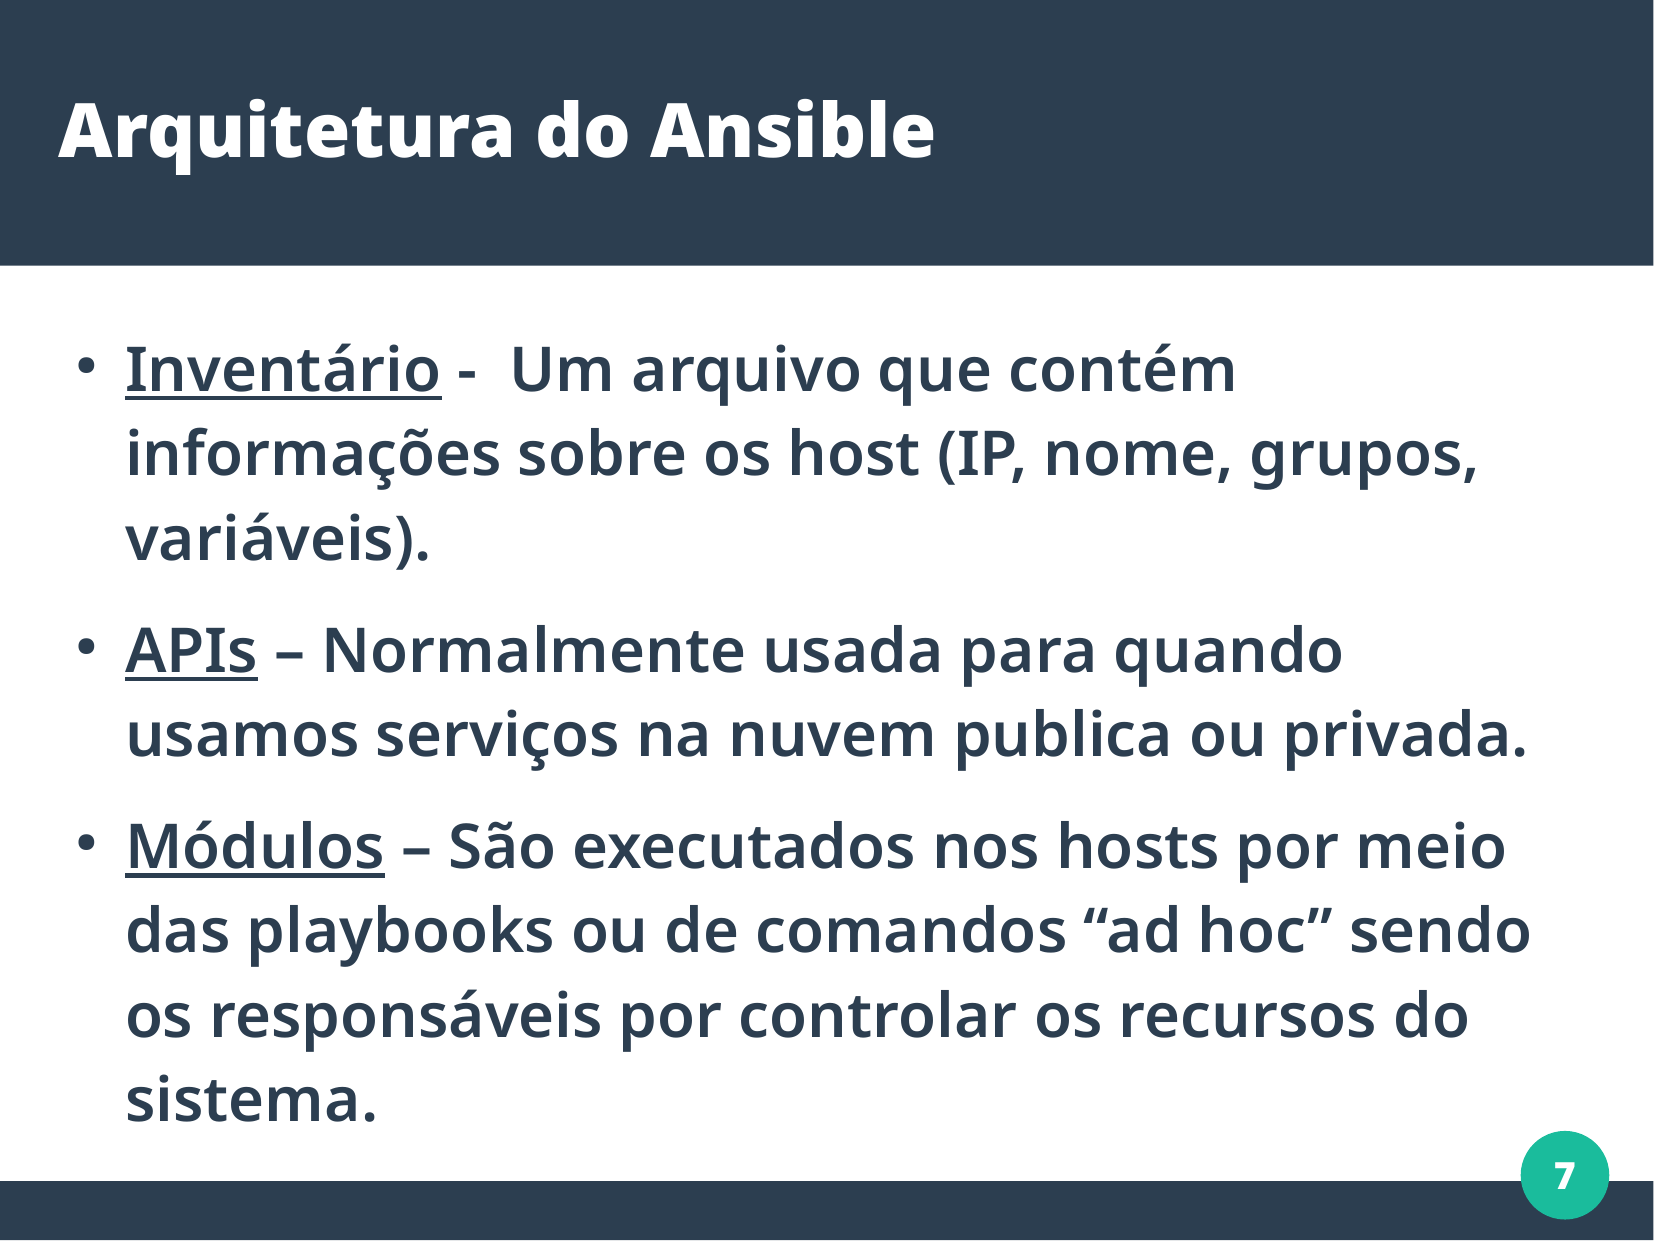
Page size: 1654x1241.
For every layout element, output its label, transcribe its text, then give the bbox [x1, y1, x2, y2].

list Inventário - Um arquivo que contém informações sobre os host (IP, nome, grupos, variáveis). APIs – Normalmente usada para quando usamos serviços na nuvem publica ou privada. Módulos – São executados nos hosts por meio das playbooks ou de comandos “ad hoc” sendo os responsáveis por controlar os recursos do sistema. [59, 324, 1595, 1152]
title Arquitetura do Ansible [59, 49, 1595, 207]
